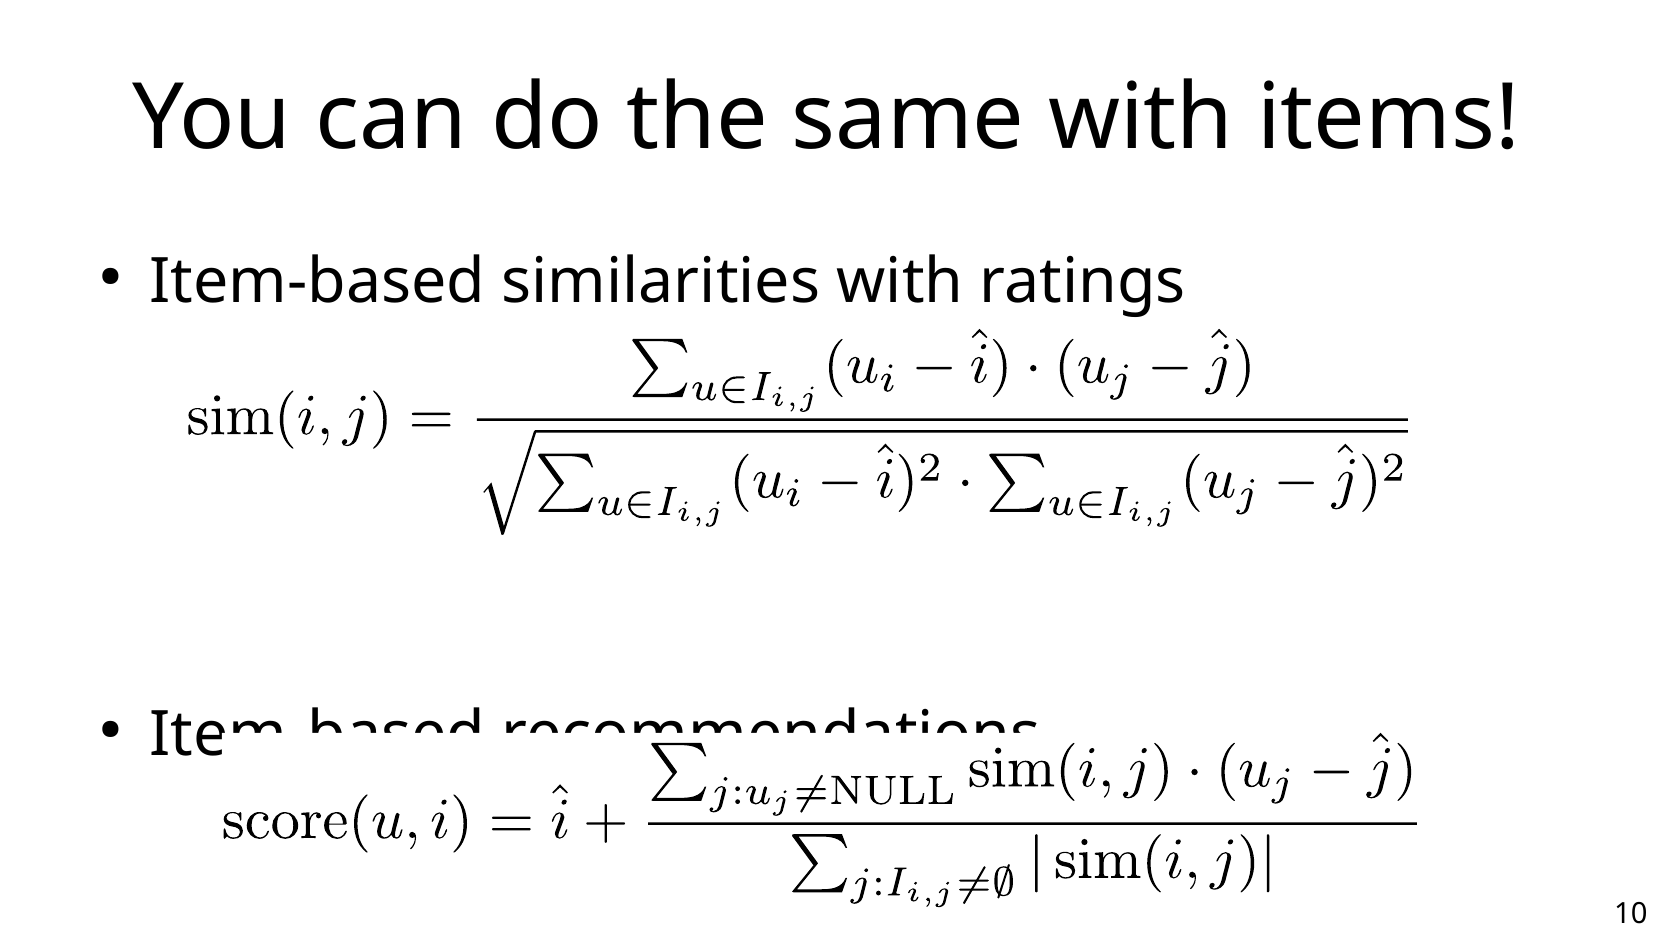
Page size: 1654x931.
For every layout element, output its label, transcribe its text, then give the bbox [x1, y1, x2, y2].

list Item-based similarities with ratings Item-based recommendations [82, 235, 1571, 775]
text_box [221, 732, 1417, 908]
text_box [186, 328, 1408, 535]
title You can do the same with items! [82, 1, 1571, 226]
